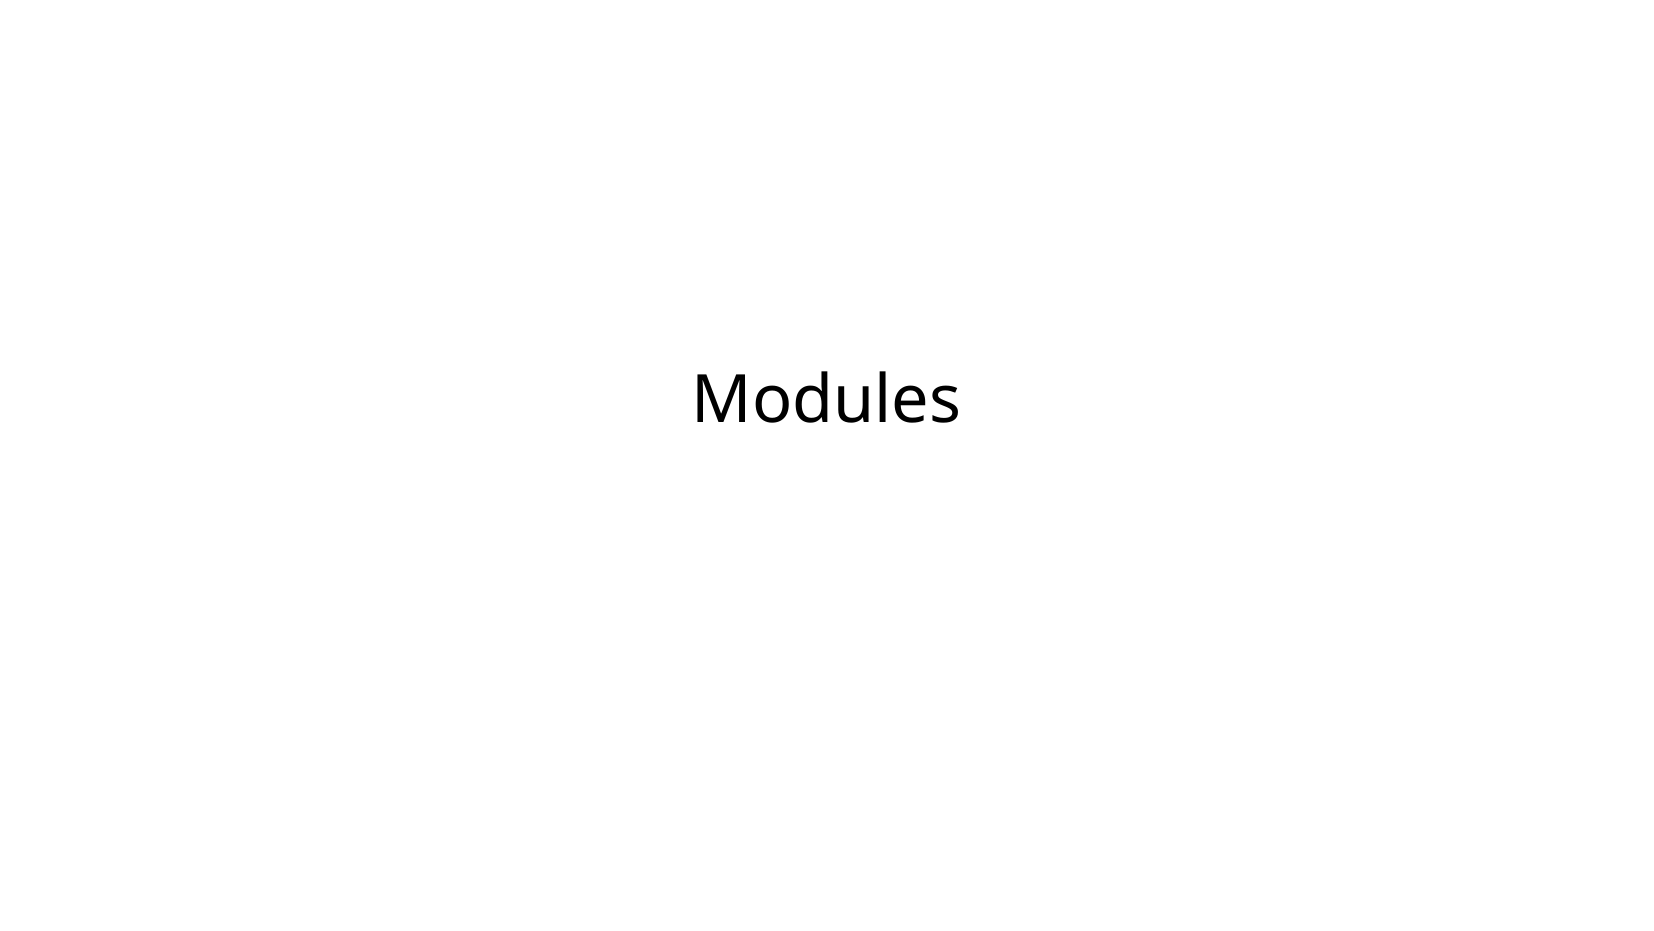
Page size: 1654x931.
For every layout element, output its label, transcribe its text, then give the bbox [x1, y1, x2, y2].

text_box Modules [82, 37, 1571, 758]
